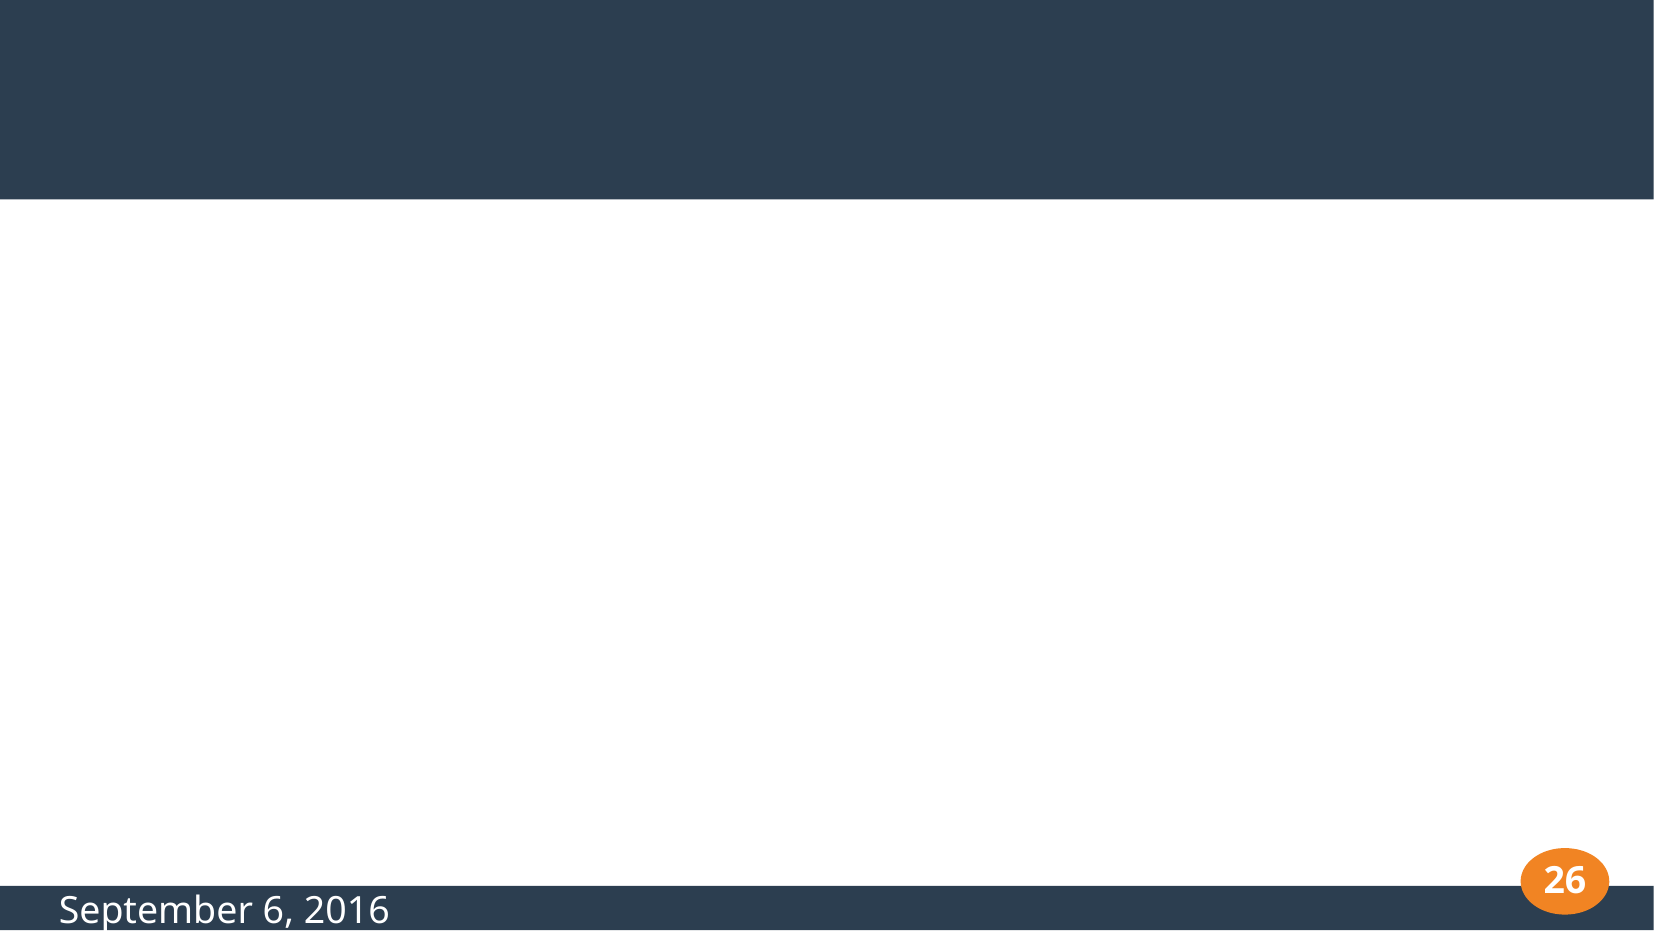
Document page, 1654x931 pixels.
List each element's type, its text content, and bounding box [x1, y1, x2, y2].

text_box 29 [1505, 837, 1625, 926]
text_box September 6, 2016 [59, 885, 532, 931]
